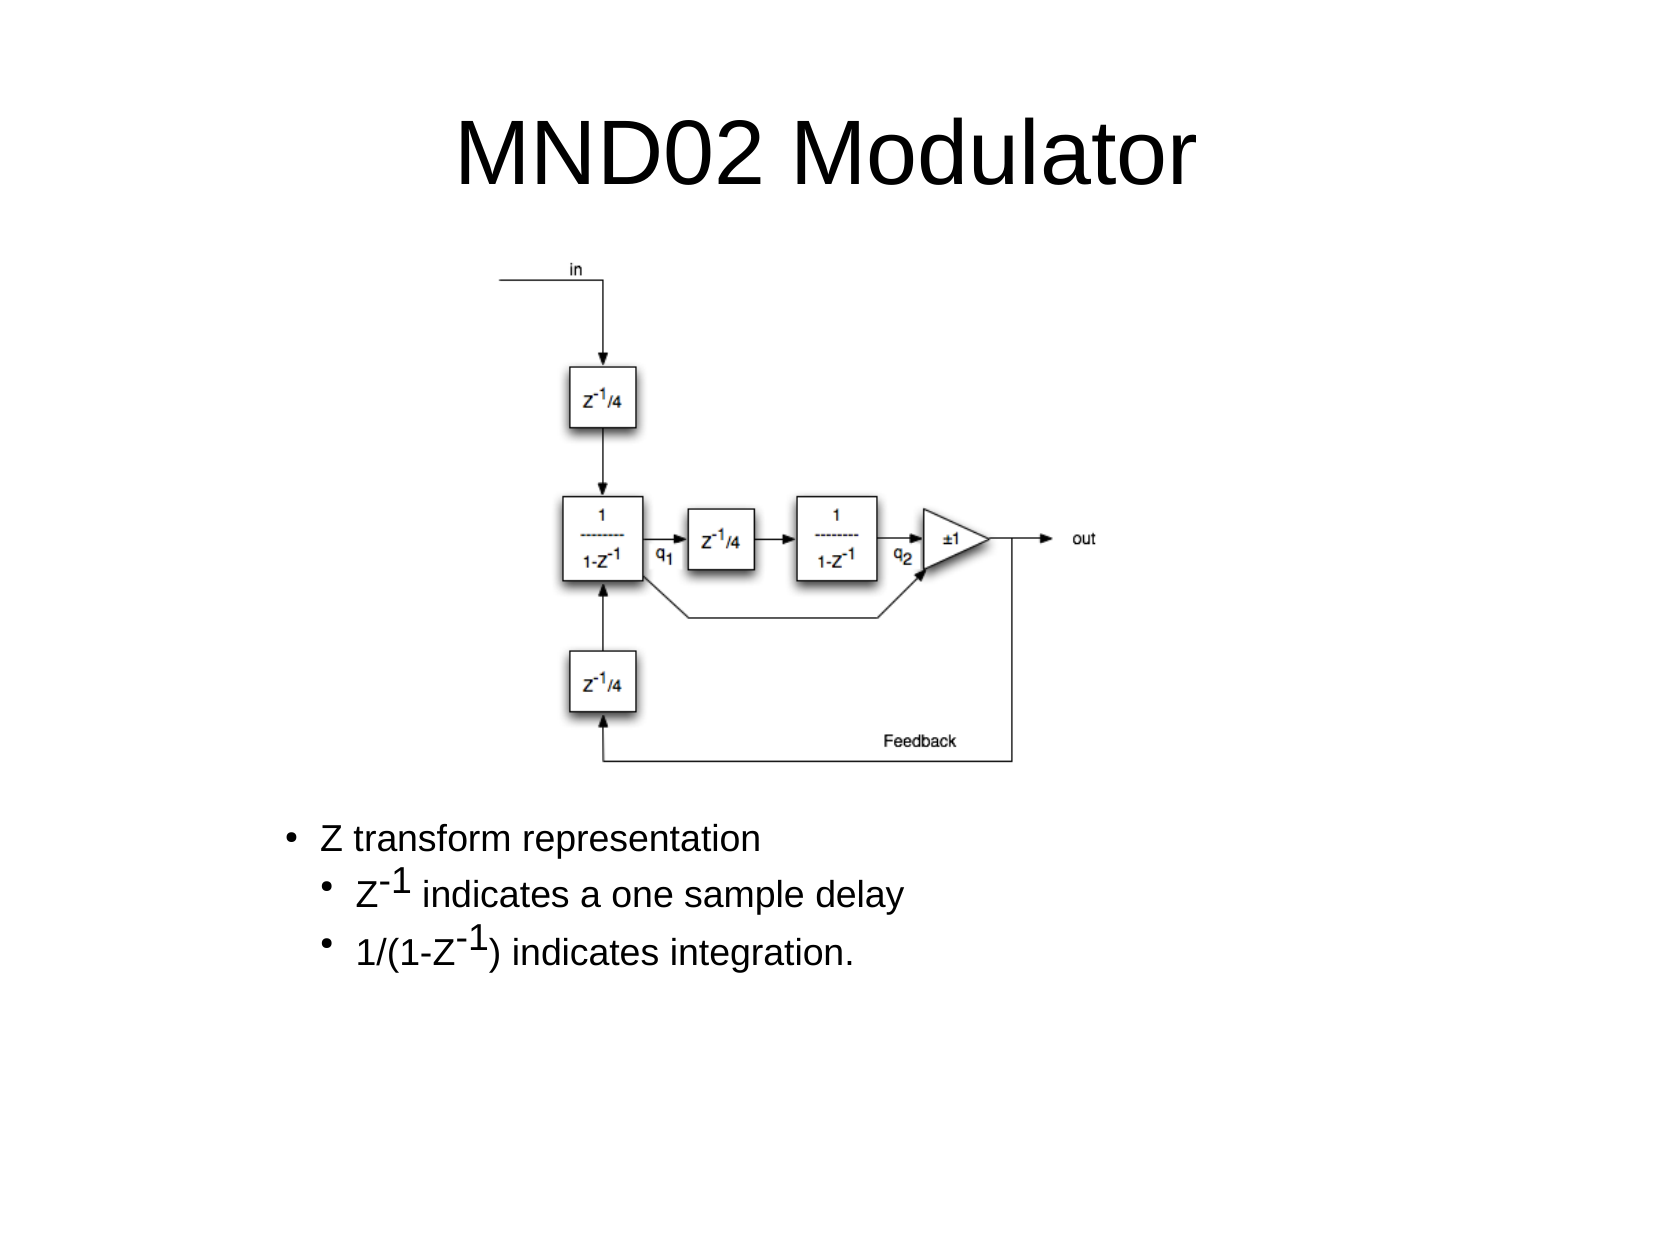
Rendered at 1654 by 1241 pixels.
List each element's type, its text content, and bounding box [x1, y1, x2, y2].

text_box Z transform representation Z-1 indicates a one sample delay 1/(1-Z-1) indicates integration. [270, 810, 1336, 1186]
title MND02 Modulator [82, 49, 1571, 257]
picture [495, 259, 1105, 766]
